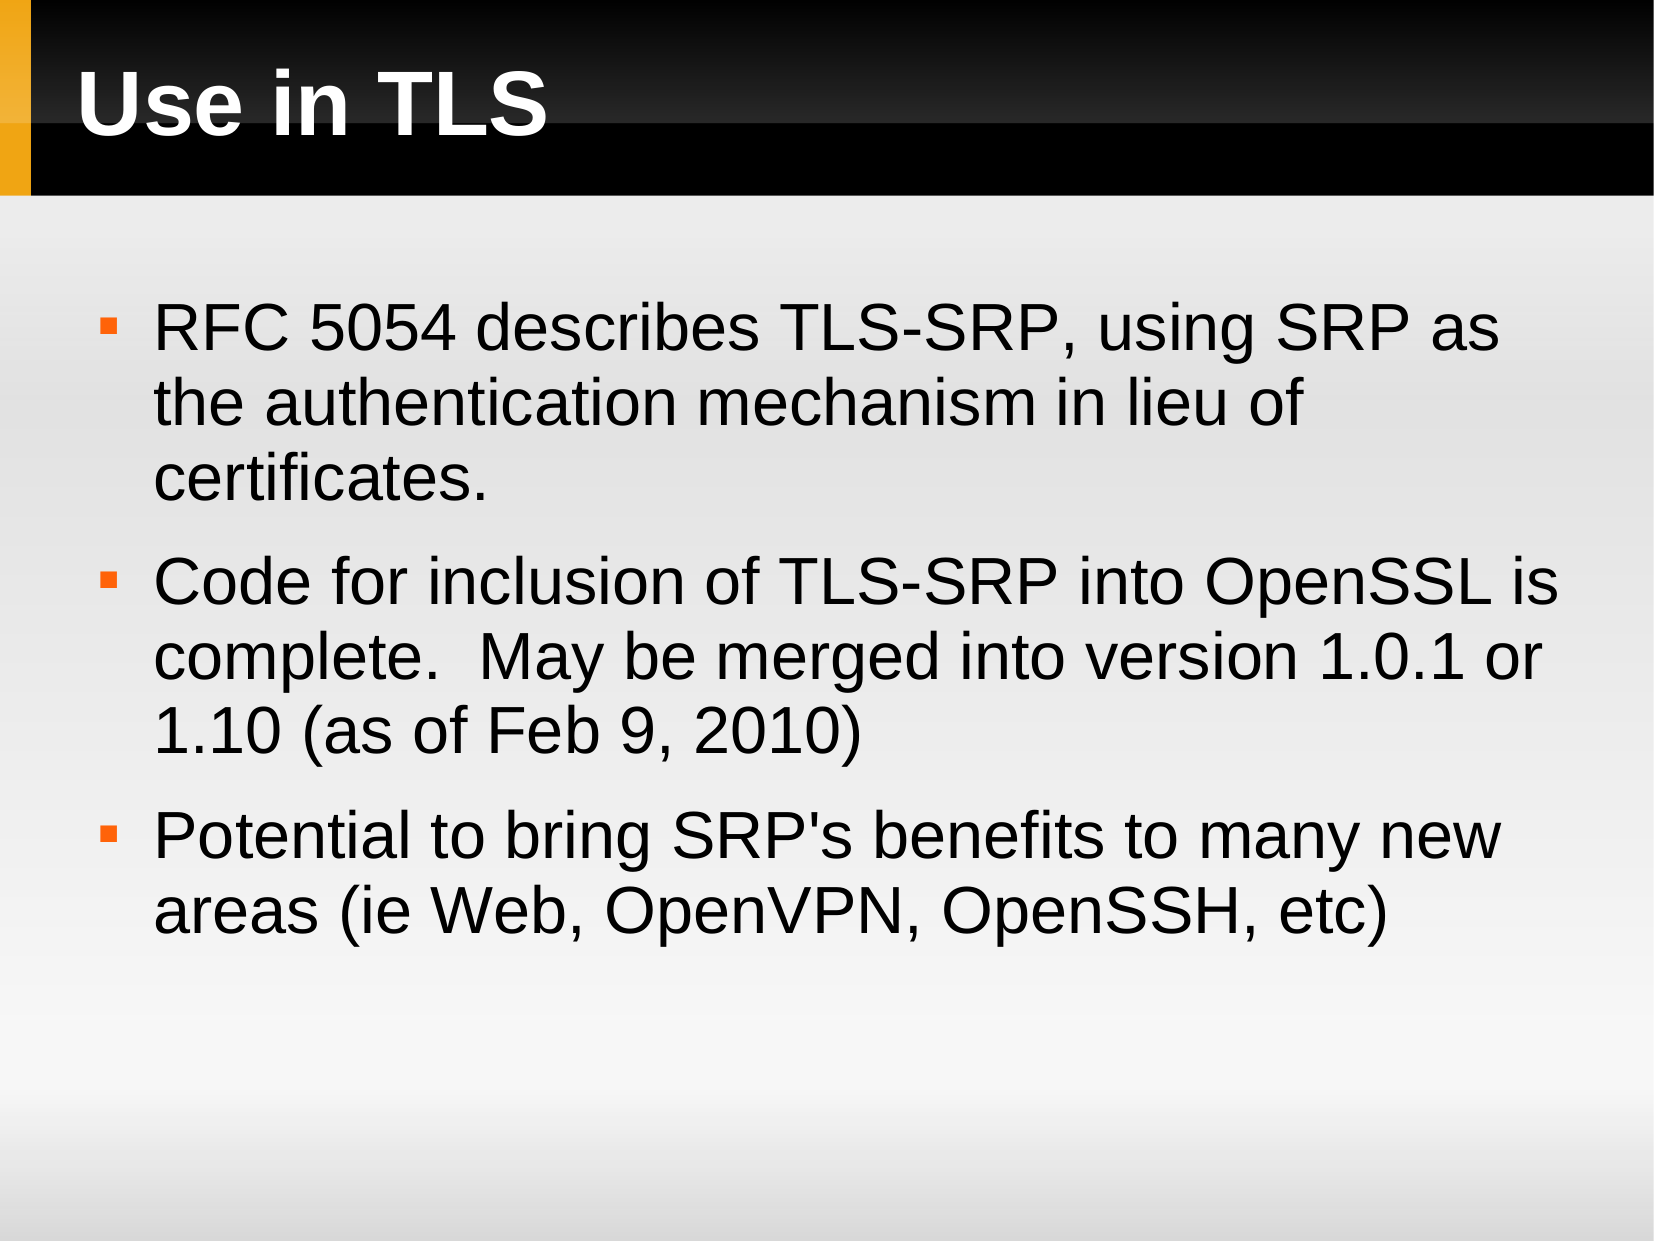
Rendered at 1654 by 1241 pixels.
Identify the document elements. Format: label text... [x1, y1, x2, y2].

picture [0, 0, 1654, 1241]
title Use in TLS [76, 0, 1565, 208]
list RFC 5054 describes TLS-SRP, using SRP as the authentication mechanism in lieu of certificates. Code for inclusion of TLS-SRP into OpenSSL is complete. May be merged into version 1.0.1 or 1.10 (as of Feb 9, 2010) Potential to bring SRP's benefits to many new areas (ie Web, OpenVPN, OpenSSH, etc) [82, 290, 1571, 1157]
